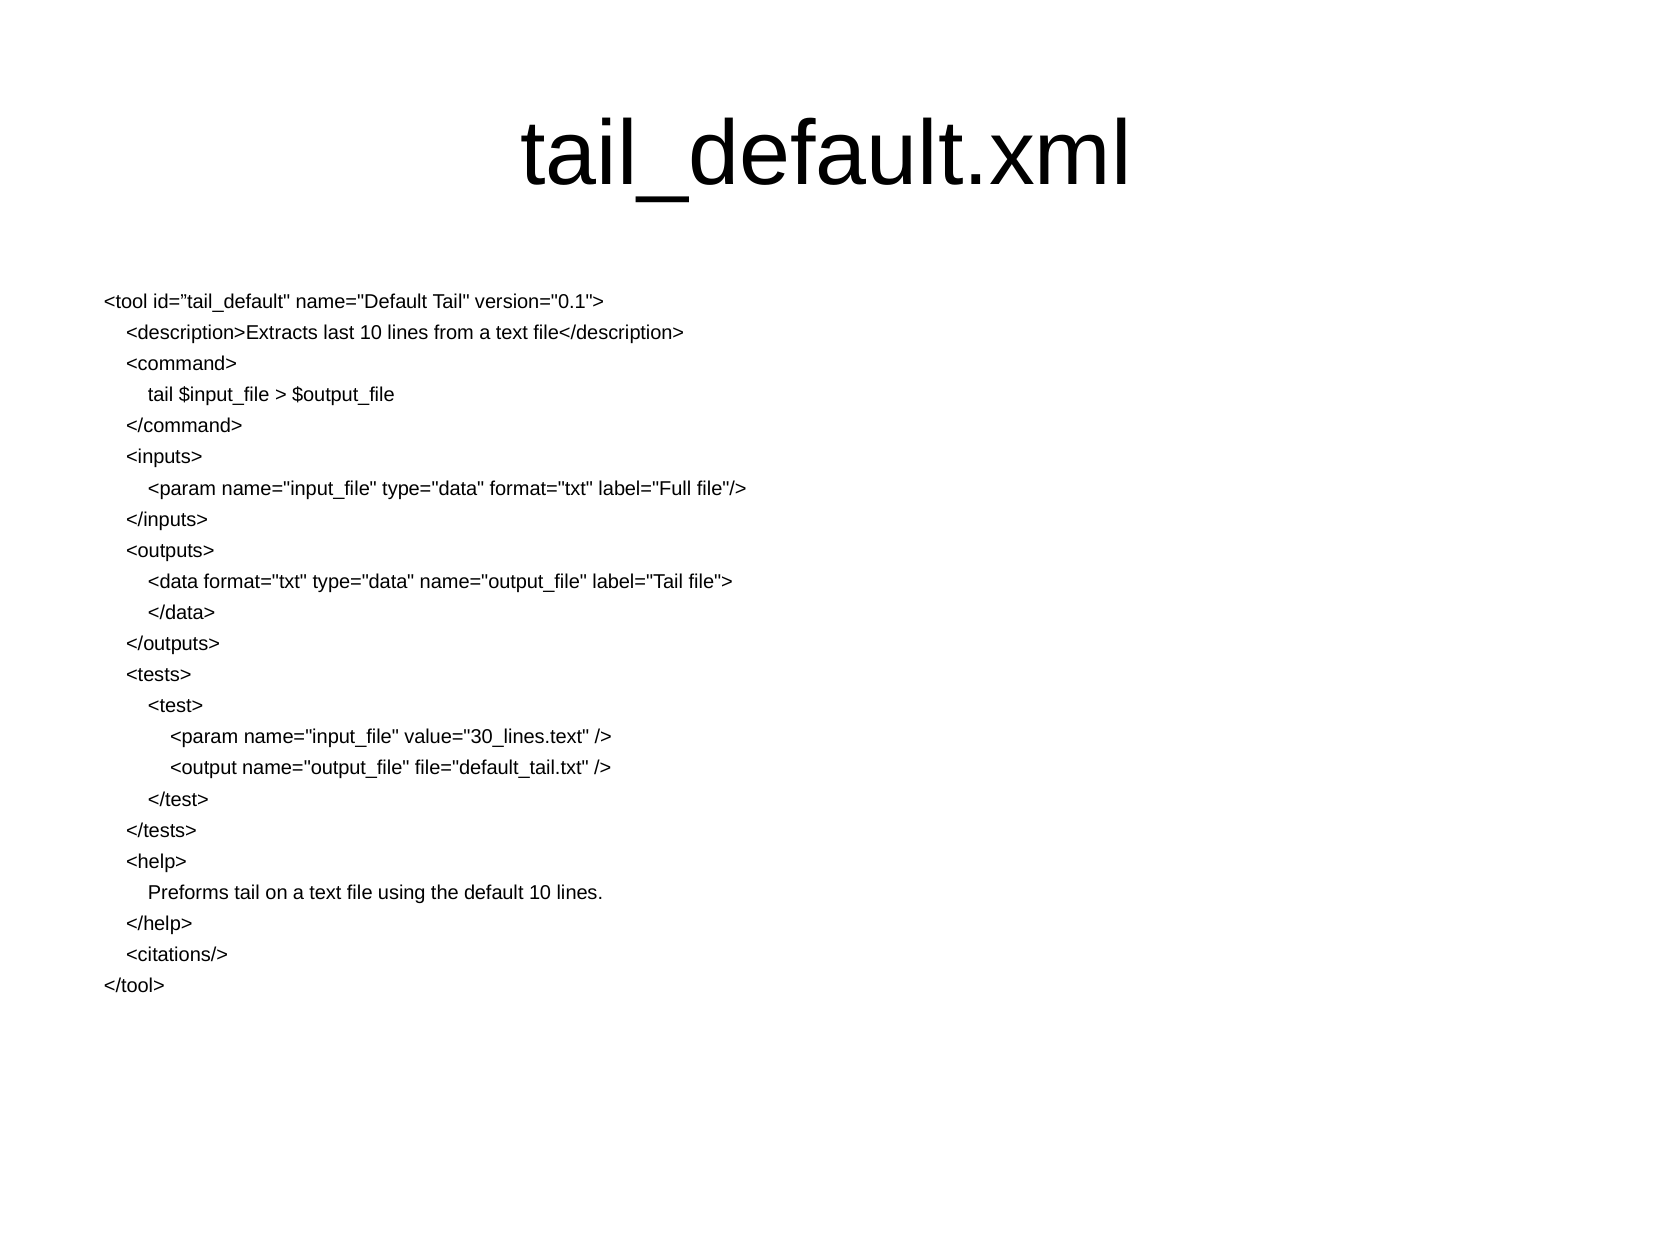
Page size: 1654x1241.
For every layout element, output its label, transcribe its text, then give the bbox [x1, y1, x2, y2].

list <tool id=”tail_default" name="Default Tail" version="0.1"> <description>Extracts last 10 lines from a text file</description> <command> tail $input_file > $output_file </command> <inputs> <param name="input_file" type="data" format="txt" label="Full file"/> </inputs> <outputs> <data format="txt" type="data" name="output_file" label="Tail file"> </data> </outputs> <tests> <test> <param name="input_file" value="30_lines.text" /> <output name="output_file" file="default_tail.txt" /> </test> </tests> <help> Preforms tail on a text file using the default 10 lines. </help> <citations/> </tool> [82, 290, 1571, 1010]
title tail_default.xml [82, 49, 1571, 257]
